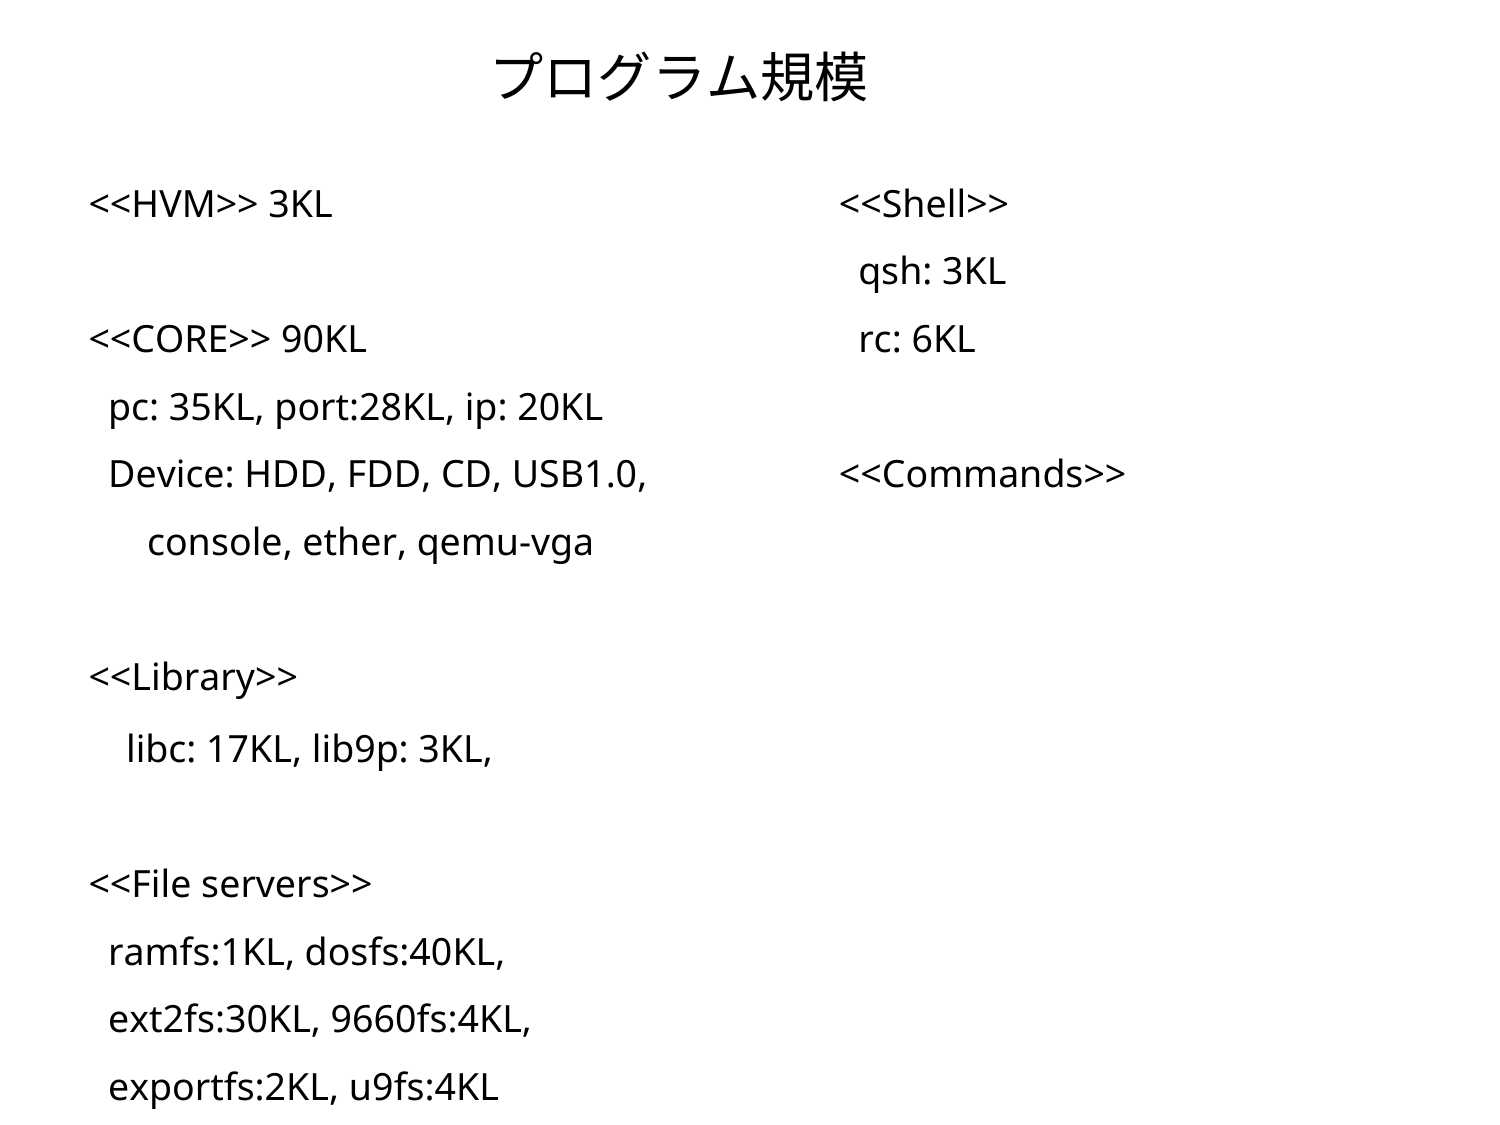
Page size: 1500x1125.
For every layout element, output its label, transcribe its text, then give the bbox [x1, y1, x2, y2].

title プログラム規模 [442, 29, 916, 119]
list <<Shell>> qsh: 3KL rc: 6KL <<Commands>> [838, 177, 1418, 1006]
list <<HVM>> 3KL <<CORE>> 90KL pc: 35KL, port:28KL, ip: 20KL Device: HDD, FDD, CD, USB1.0, console, ether, qemu-vga <<Library>> libc: 17KL, lib9p: 3KL, <<File servers>> ramfs:1KL, dosfs:40KL, ext2fs:30KL, 9660fs:4KL, exportfs:2KL, u9fs:4KL [88, 177, 709, 1021]
